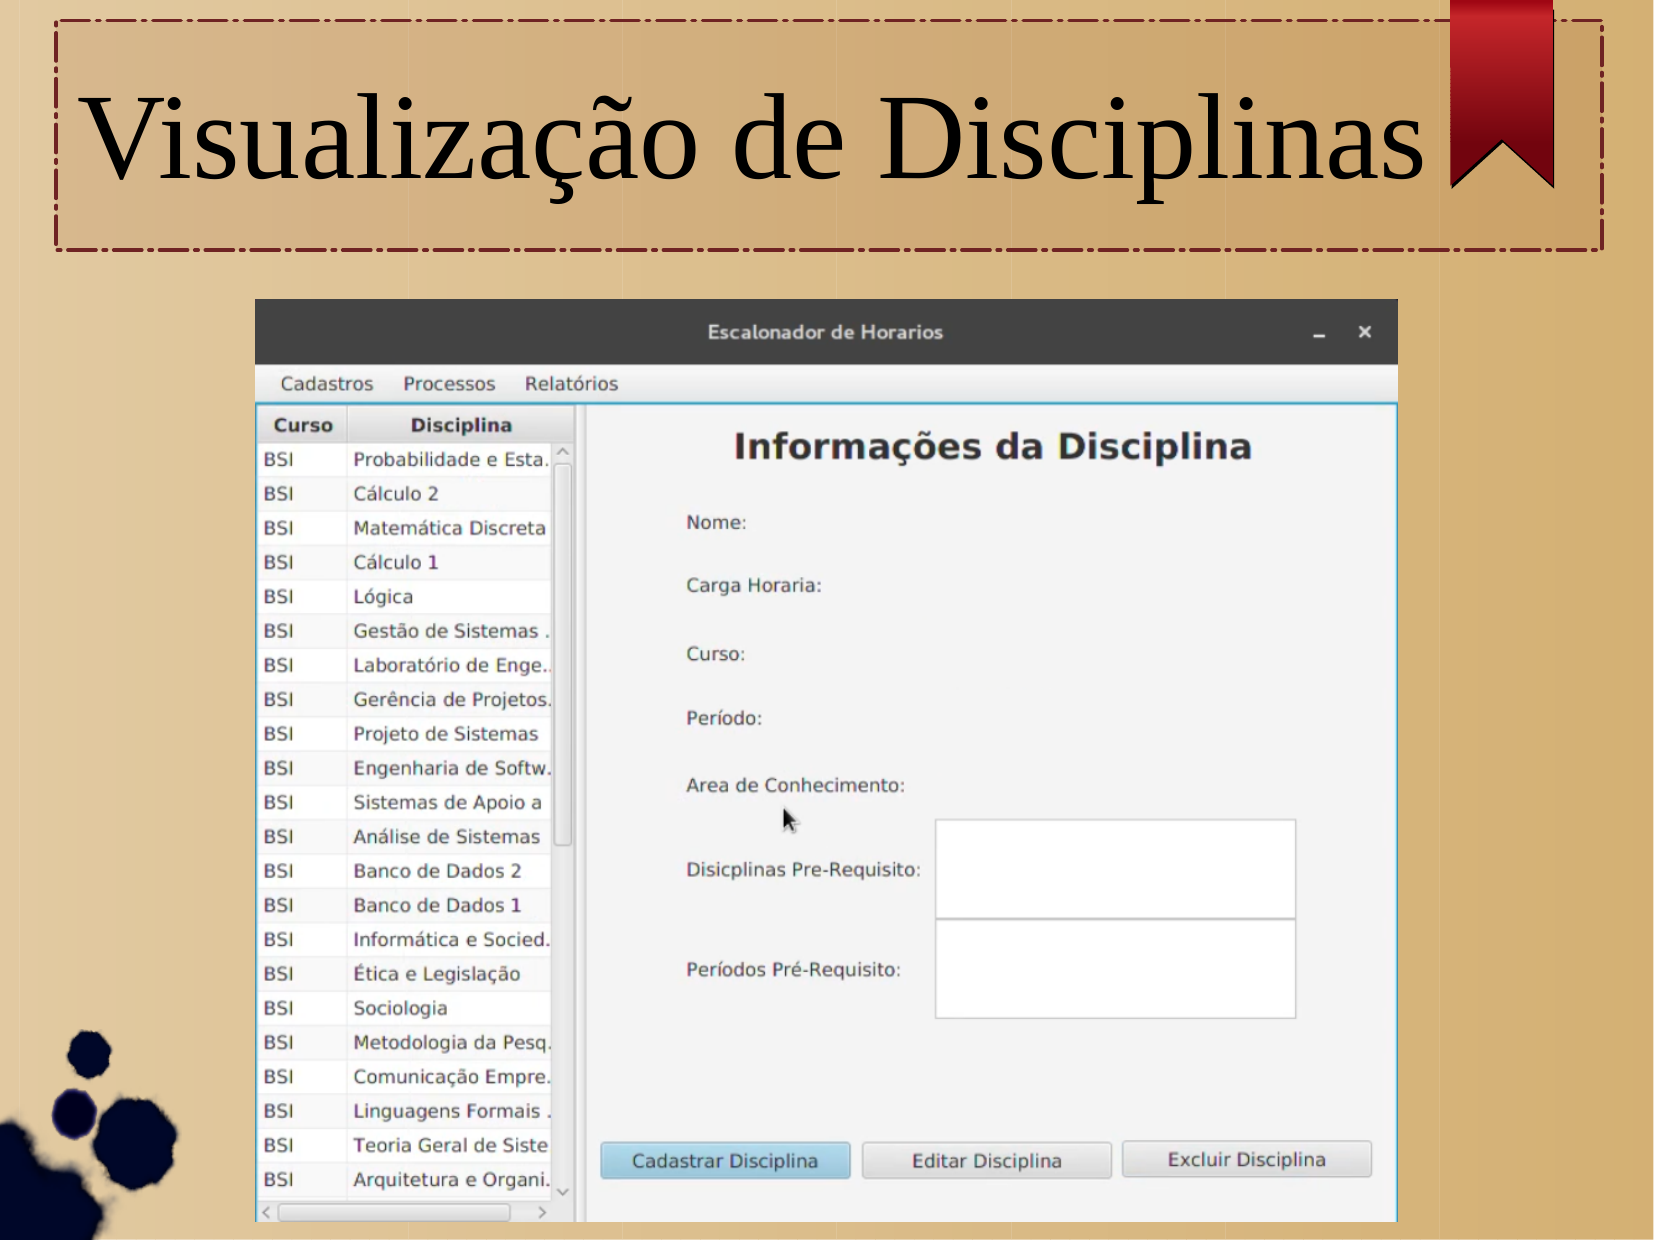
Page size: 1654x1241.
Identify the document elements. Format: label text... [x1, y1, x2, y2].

picture [255, 299, 1398, 1222]
title Visualização de Disciplinas [70, 2, 1436, 274]
